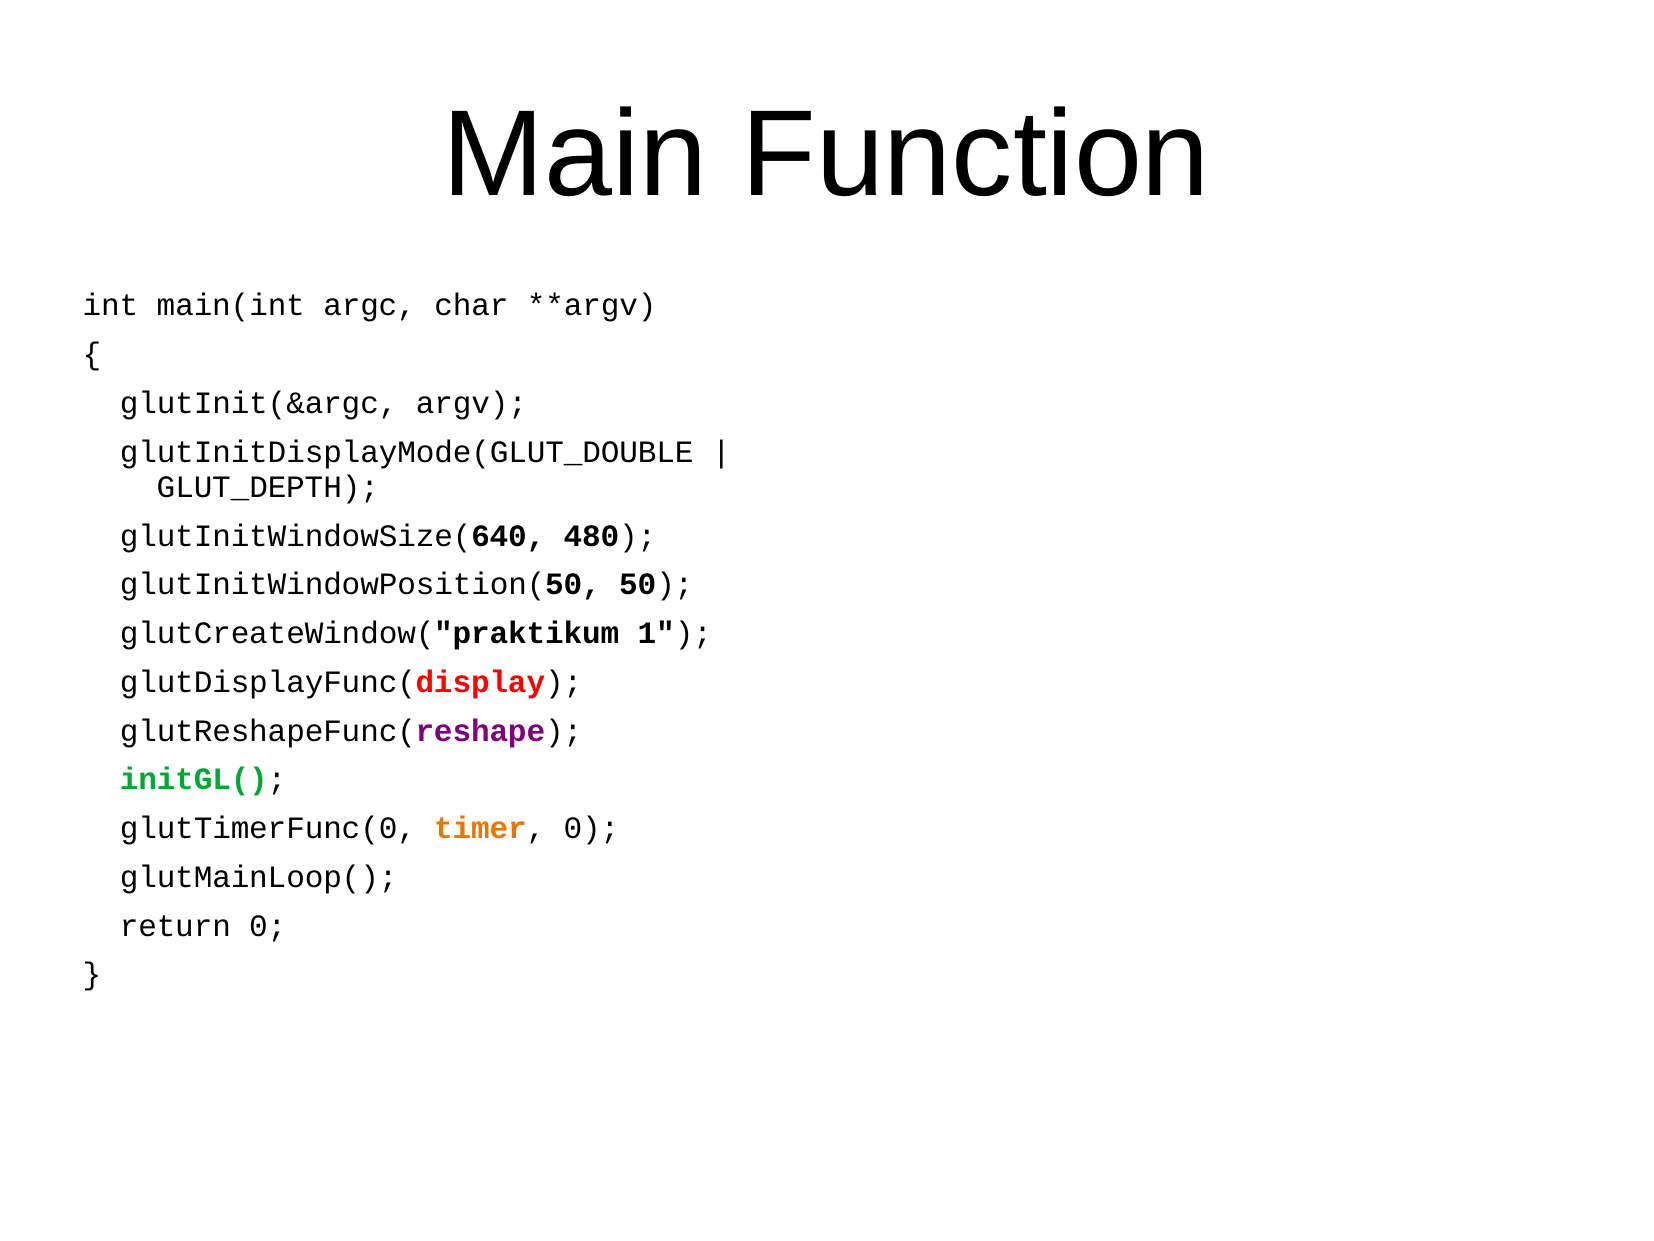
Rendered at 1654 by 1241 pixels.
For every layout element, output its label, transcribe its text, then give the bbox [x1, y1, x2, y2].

list int main(int argc, char **argv) { glutInit(&argc, argv); glutInitDisplayMode(GLUT_DOUBLE | GLUT_DEPTH); glutInitWindowSize(640, 480); glutInitWindowPosition(50, 50); glutCreateWindow("praktikum 1"); glutDisplayFunc(display); glutReshapeFunc(reshape); initGL(); glutTimerFunc(0, timer, 0); glutMainLoop(); return 0; } [82, 290, 1571, 1010]
title Main Function [82, 49, 1571, 257]
